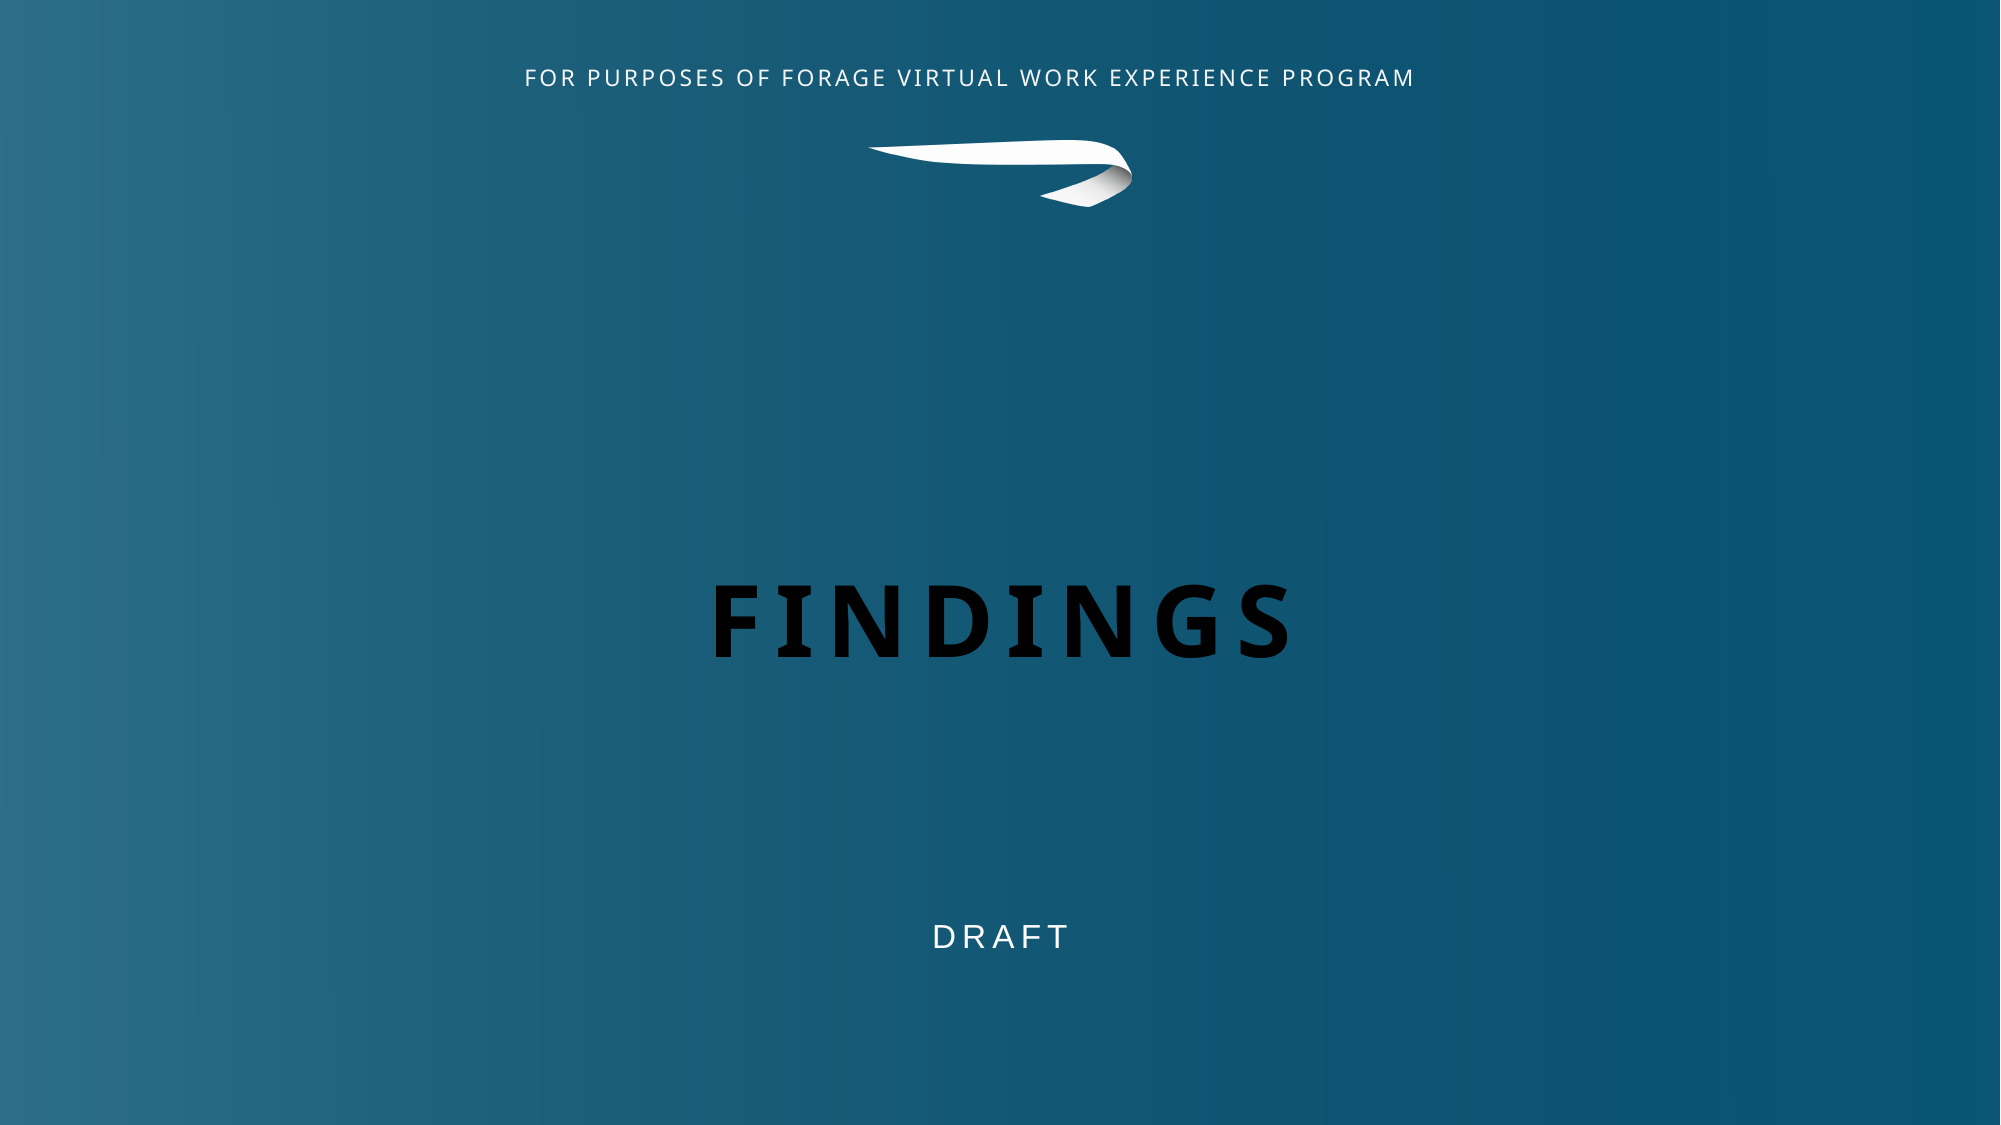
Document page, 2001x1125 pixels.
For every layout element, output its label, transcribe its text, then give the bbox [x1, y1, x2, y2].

picture [868, 140, 1132, 207]
subtitle Draft [249, 863, 1750, 1007]
title Findings [456, 429, 1544, 822]
